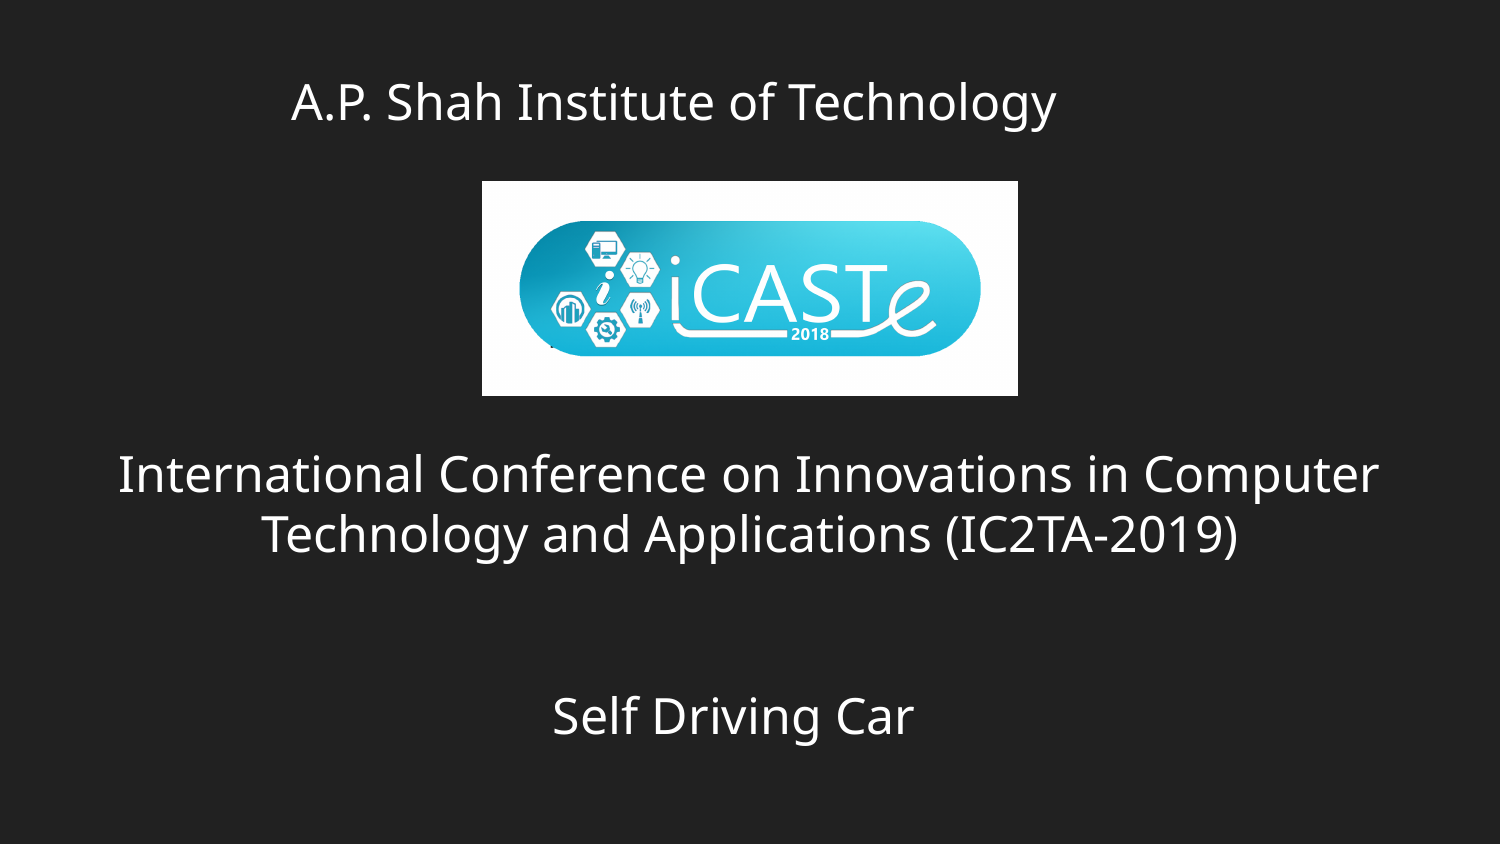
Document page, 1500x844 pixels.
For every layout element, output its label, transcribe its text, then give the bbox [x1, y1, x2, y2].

text_box A.P. Shah Institute of Technology [276, 55, 1224, 312]
text_box Self Driving Car [537, 669, 963, 827]
text_box International Conference on Innovations in Computer Technology and Applications (IC2TA-2019) [81, 427, 1419, 670]
picture [482, 181, 1018, 396]
